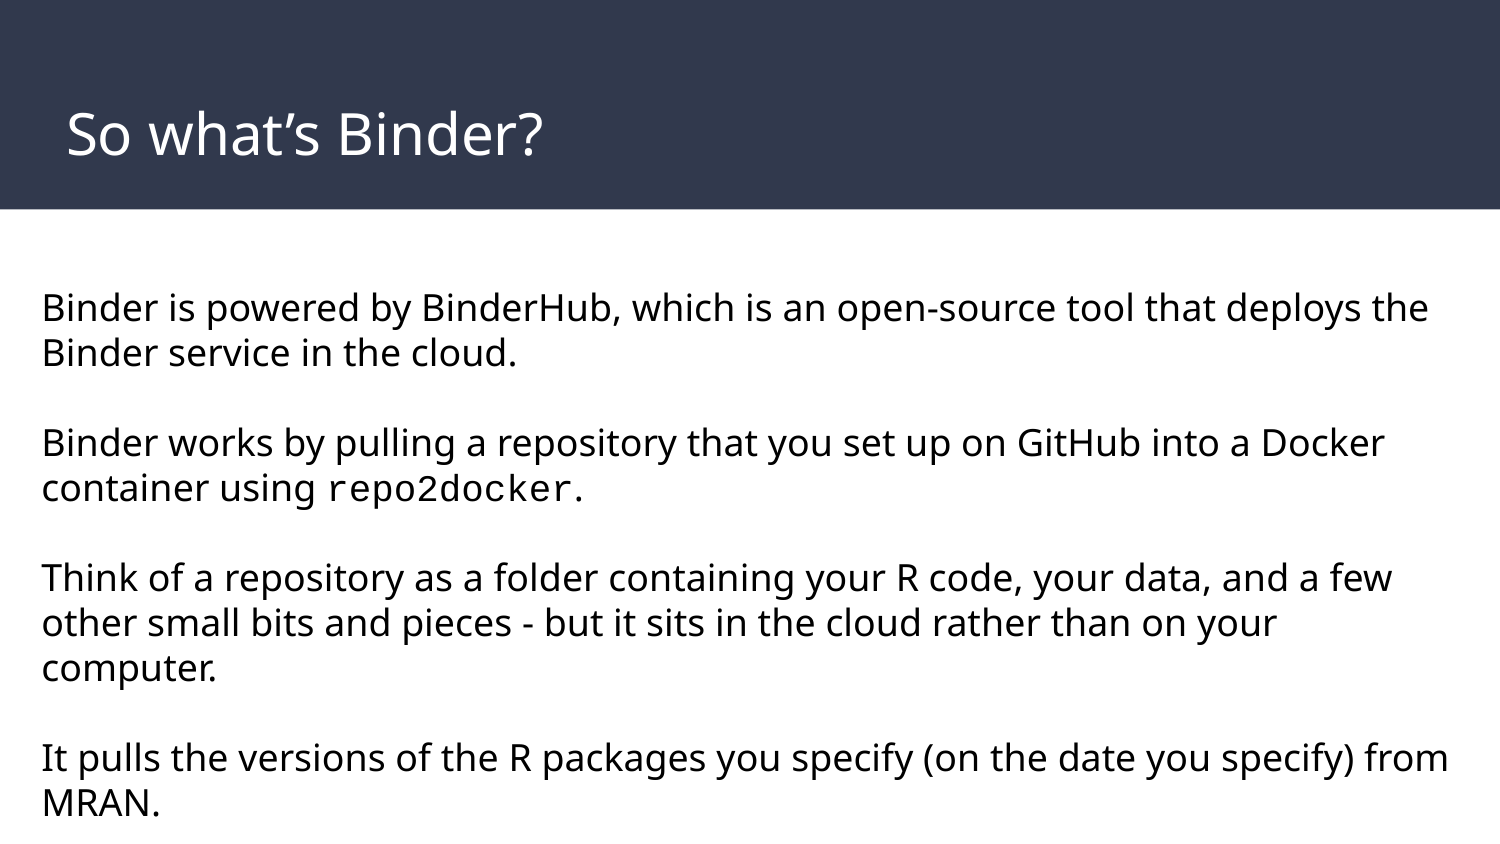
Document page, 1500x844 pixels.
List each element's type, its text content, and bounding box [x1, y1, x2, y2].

text_box Binder is powered by BinderHub, which is an open-source tool that deploys the Binder service in the cloud. Binder works by pulling a repository that you set up on GitHub into a Docker container using repo2docker. Think of a repository as a folder containing your R code, your data, and a few other small bits and pieces - but it sits in the cloud rather than on your computer. It pulls the versions of the R packages you specify (on the date you specify) from MRAN. [26, 223, 1474, 832]
title So what’s Binder? [51, 82, 1449, 185]
